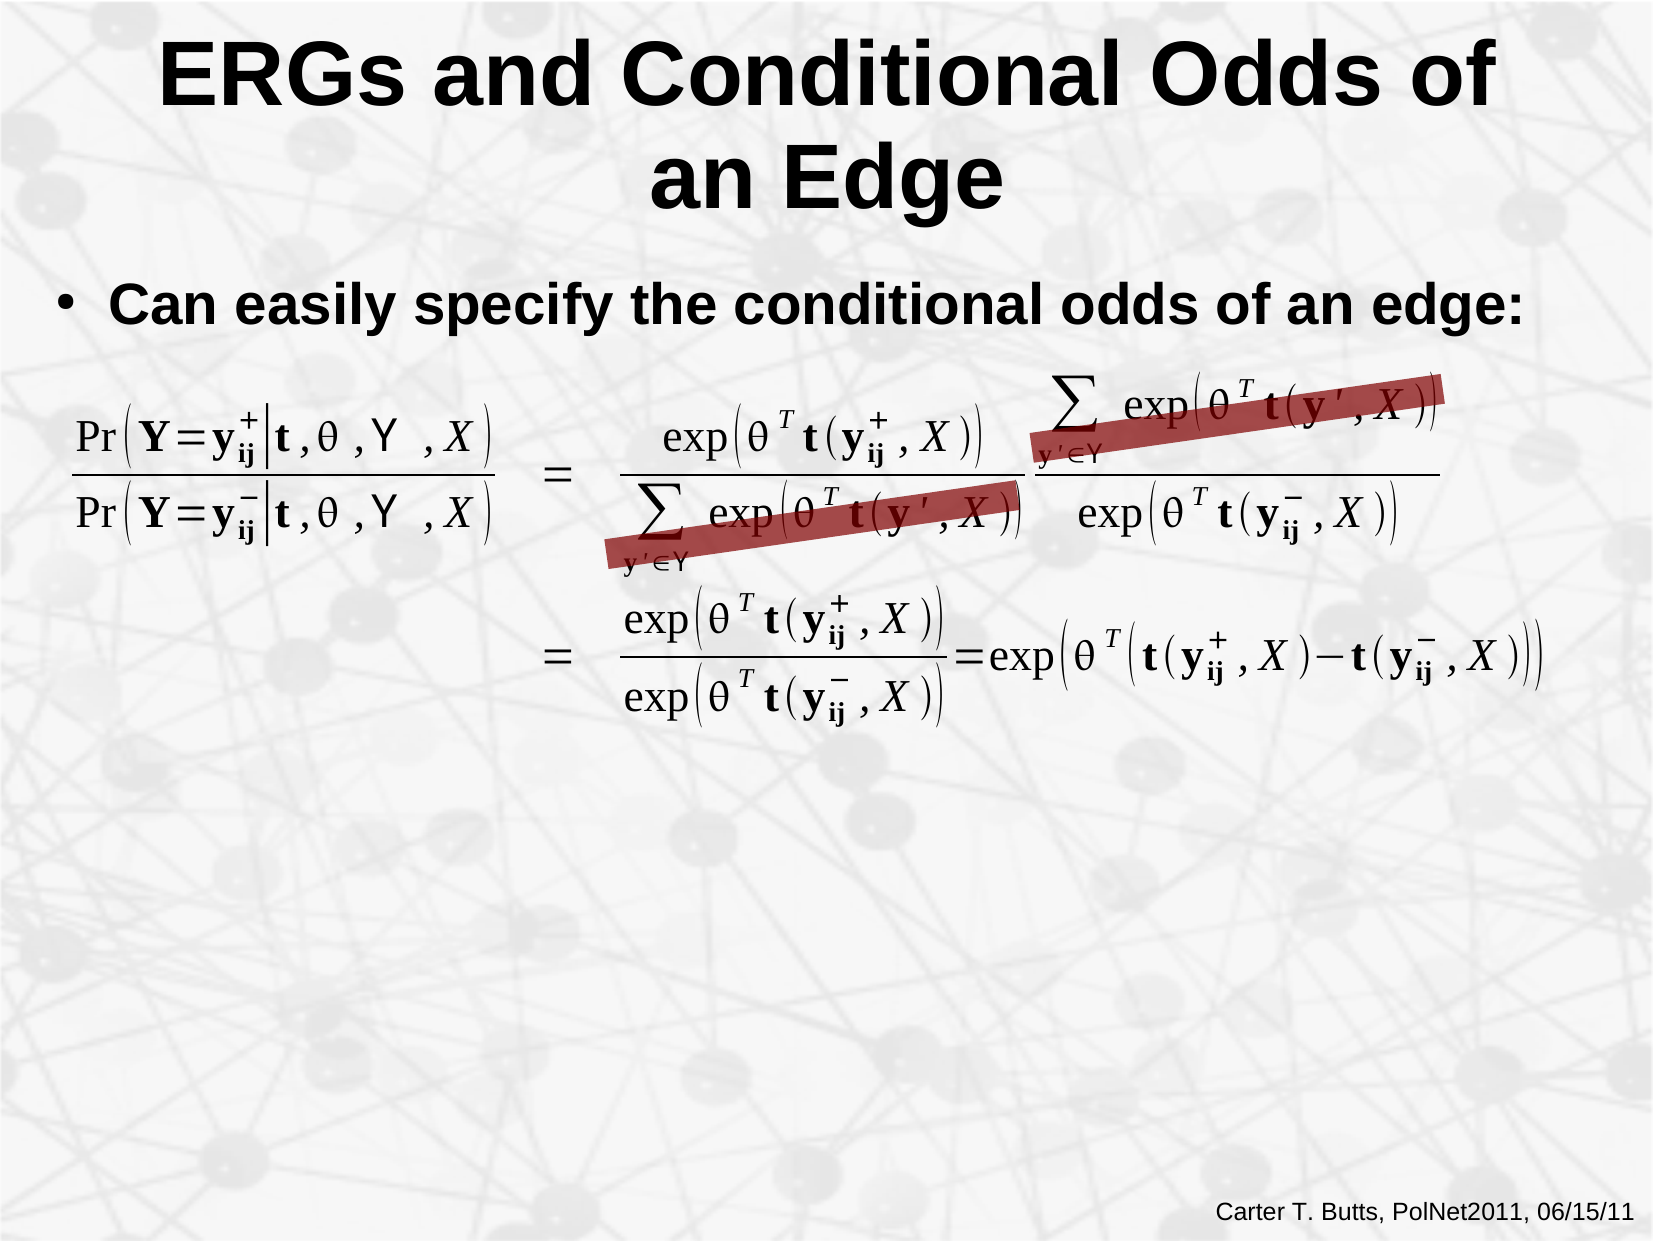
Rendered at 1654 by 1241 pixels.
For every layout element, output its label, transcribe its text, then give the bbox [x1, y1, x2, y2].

picture [2, 3, 1650, 1239]
title ERGs and Conditional Odds of an Edge [121, 21, 1534, 230]
chart [63, 365, 1551, 731]
list Can easily specify the conditional odds of an edge: [37, 271, 1614, 1053]
